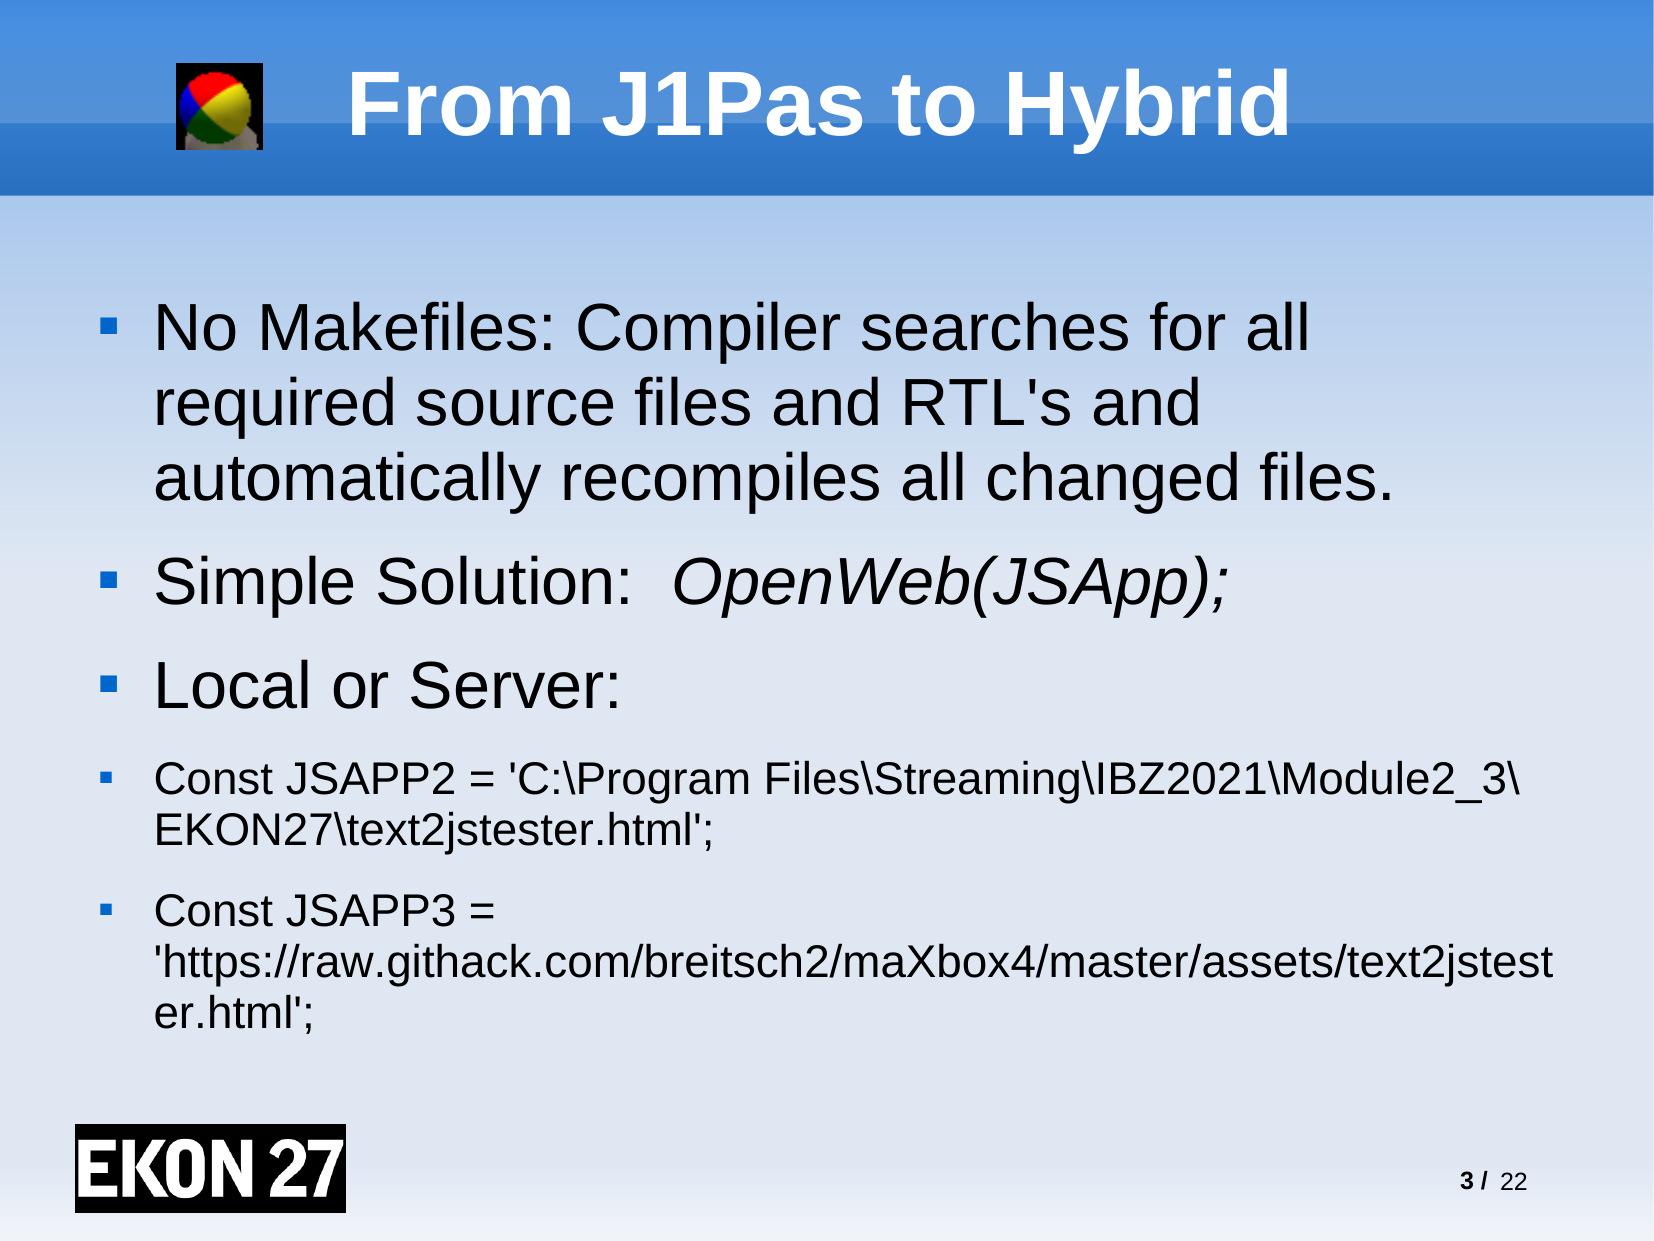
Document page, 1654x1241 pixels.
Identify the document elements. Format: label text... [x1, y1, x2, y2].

list No Makefiles: Compiler searches for all required source files and RTL's and automatically recompiles all changed files. Simple Solution: OpenWeb(JSApp); Local or Server: Const JSAPP2 = 'C:\Program Files\Streaming\IBZ2021\Module2_3\EKON27\text2jstester.html'; Const JSAPP3 = 'https://raw.githack.com/breitsch2/maXbox4/master/assets/text2jstester.html'; [82, 290, 1571, 1094]
picture [176, 63, 263, 151]
picture [0, 0, 1654, 1241]
title From J1Pas to Hybrid [76, 0, 1565, 208]
